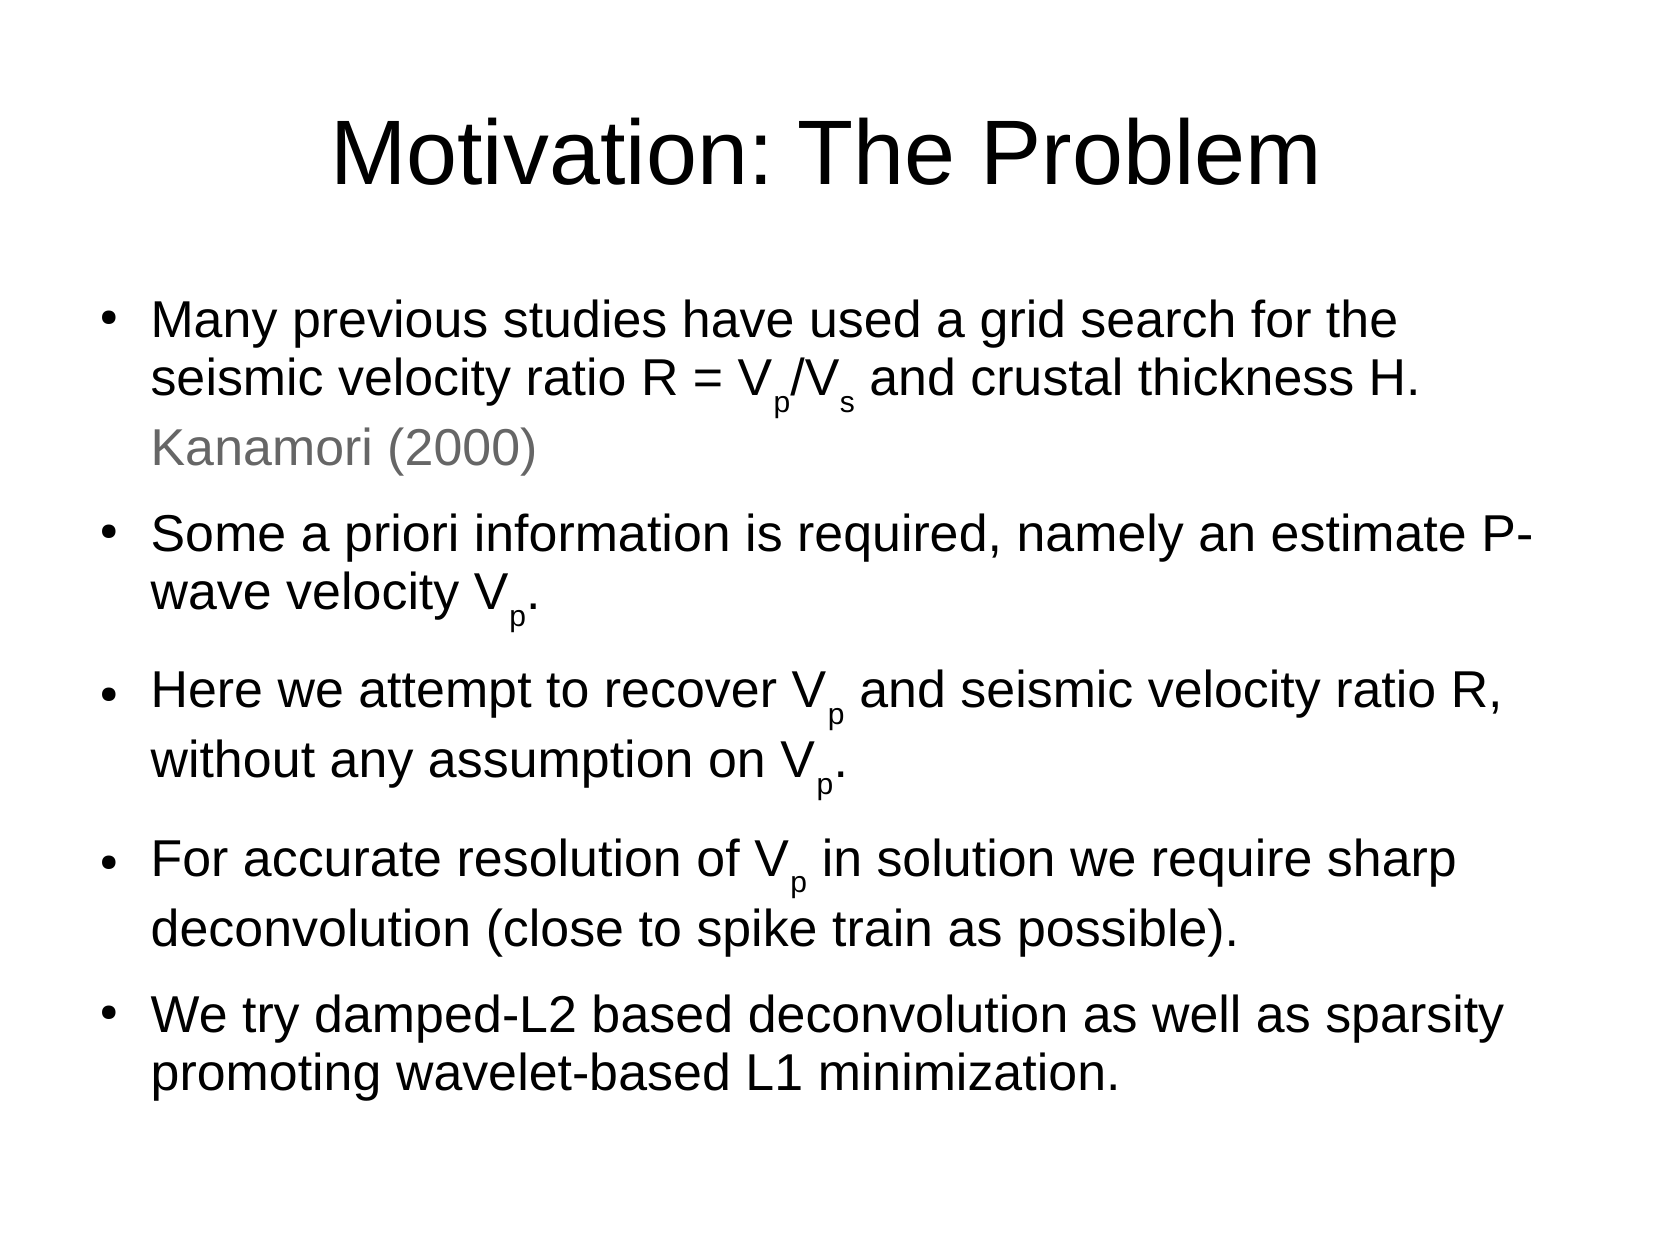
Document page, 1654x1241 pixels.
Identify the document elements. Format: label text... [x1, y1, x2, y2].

title Motivation: The Problem [82, 49, 1571, 257]
list Many previous studies have used a grid search for the seismic velocity ratio R = Vp/Vs and crustal thickness H. Kanamori (2000) Some a priori information is required, namely an estimate P-wave velocity Vp. Here we attempt to recover Vp and seismic velocity ratio R, without any assumption on Vp. For accurate resolution of Vp in solution we require sharp deconvolution (close to spike train as possible). We try damped-L2 based deconvolution as well as sparsity promoting wavelet-based L1 minimization. [82, 290, 1571, 1109]
